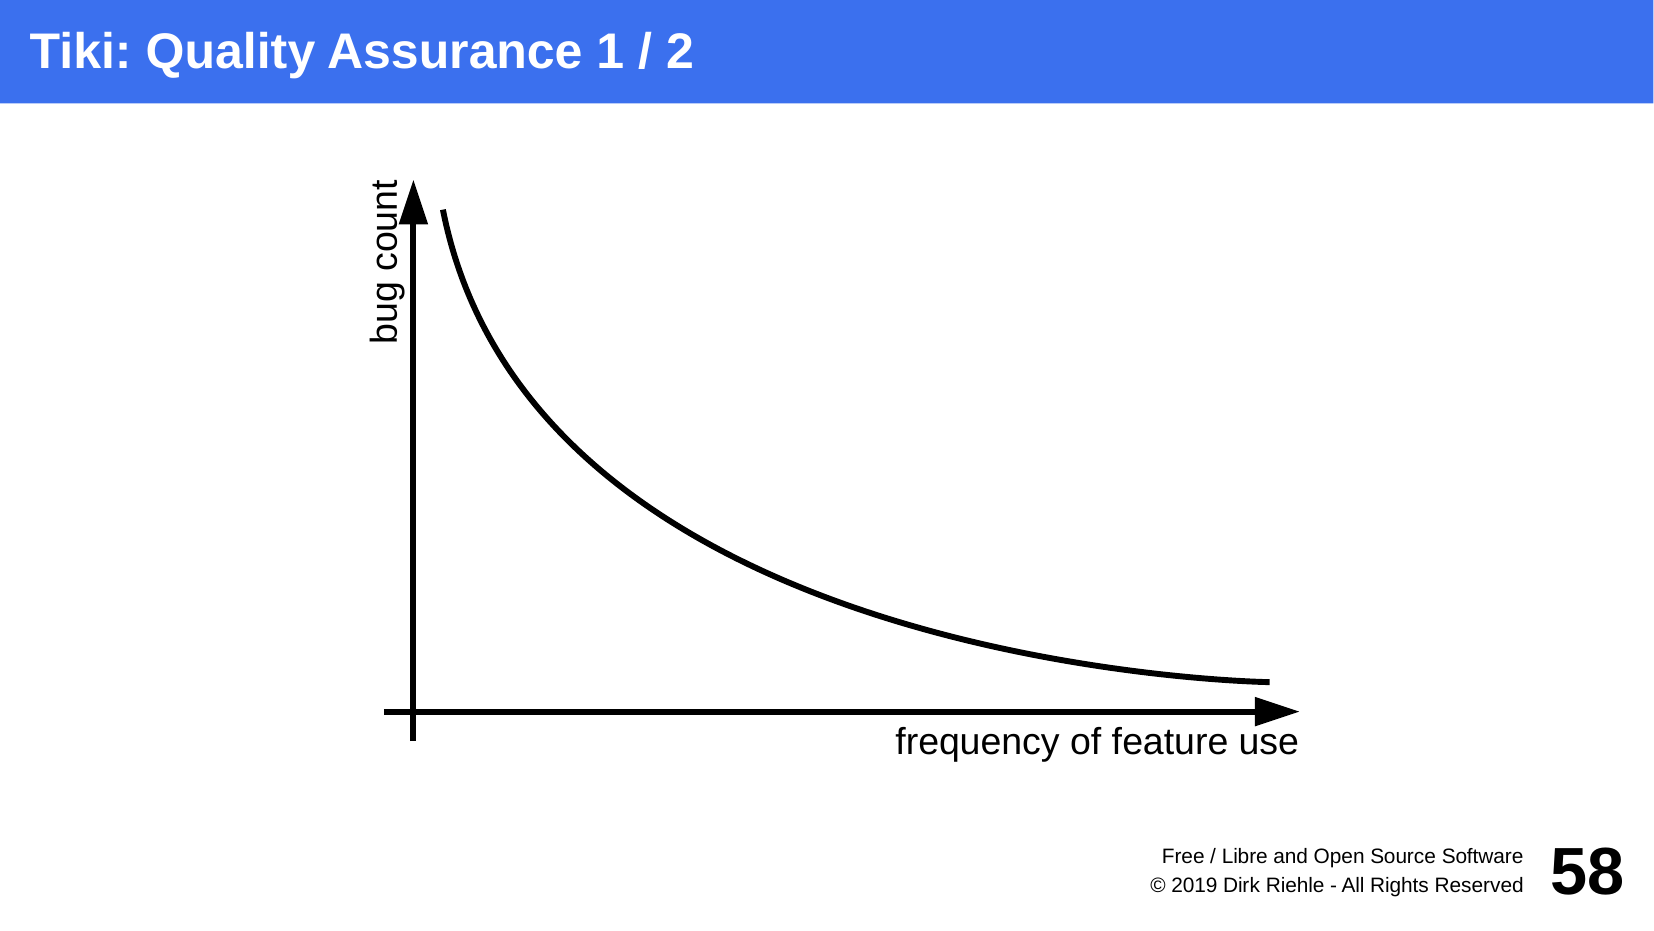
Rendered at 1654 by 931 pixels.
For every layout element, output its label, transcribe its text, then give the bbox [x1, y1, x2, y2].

text_box frequency of feature use [767, 711, 1300, 771]
title Tiki: Quality Assurance 1 / 2 [0, 0, 1654, 104]
text_box bug count [354, 180, 414, 535]
